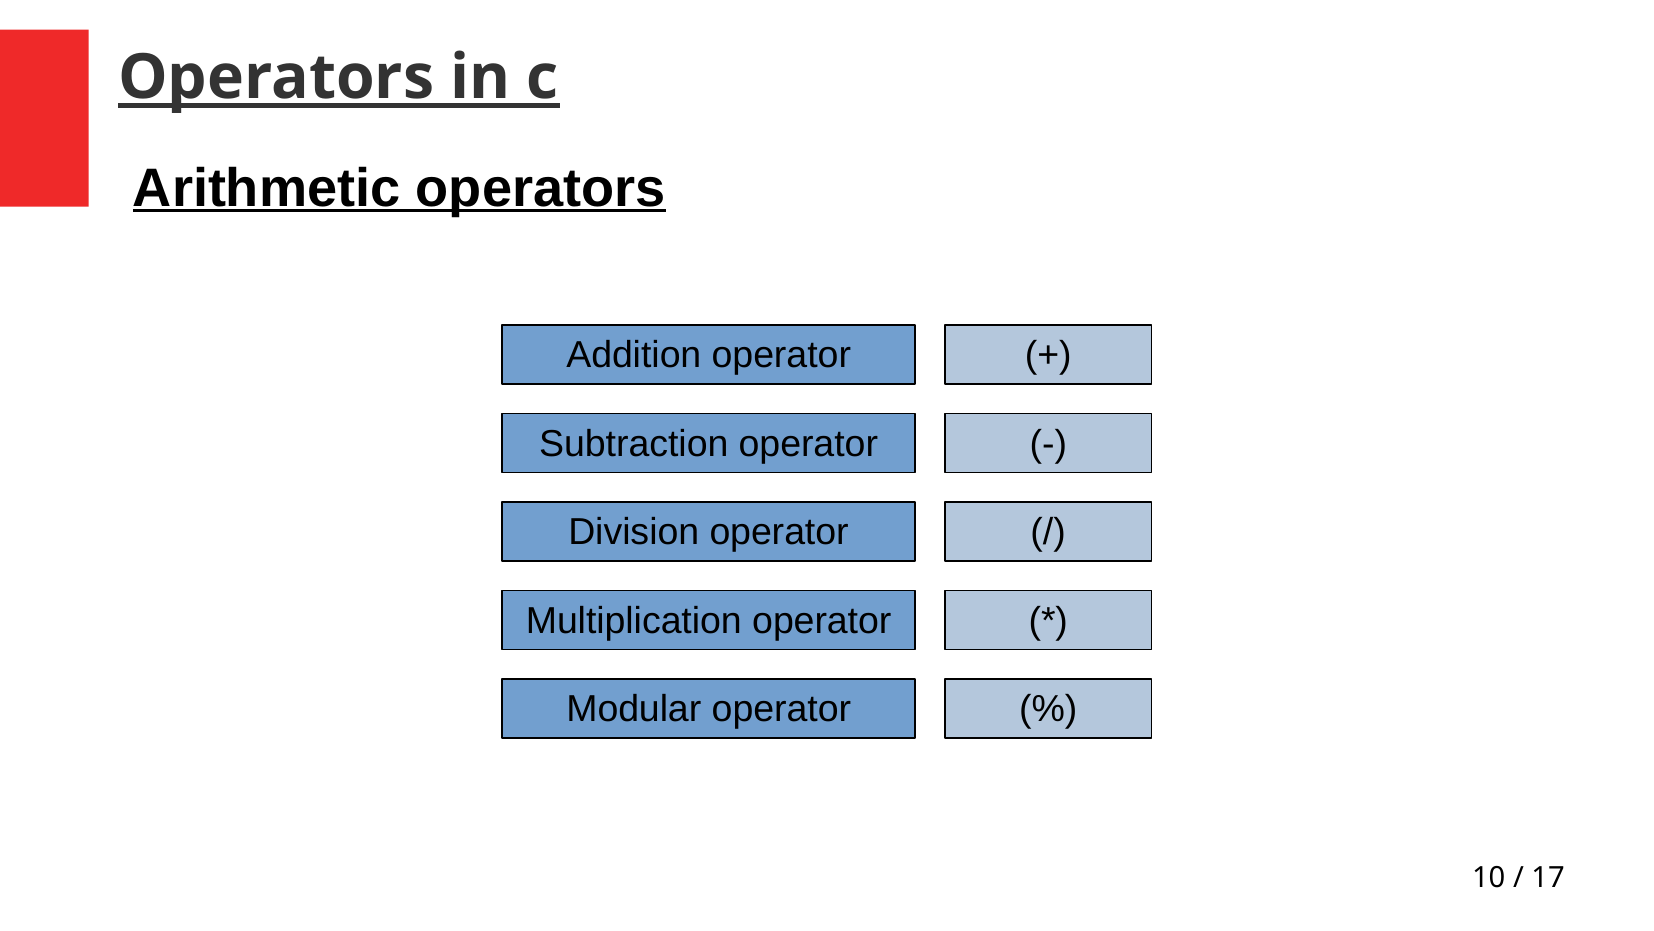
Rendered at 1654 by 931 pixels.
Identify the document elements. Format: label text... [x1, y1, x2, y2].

text_box (-) [944, 413, 1152, 473]
text_box Modular operator [501, 679, 916, 739]
text_box (+) [944, 324, 1152, 384]
text_box (/) [944, 501, 1152, 562]
text_box (*) [944, 590, 1152, 650]
text_box Addition operator [501, 324, 916, 384]
text_box (%) [944, 679, 1152, 739]
title Operators in c [118, 29, 1595, 119]
text_box Multiplication operator [501, 590, 916, 650]
text_box Division operator [501, 501, 916, 562]
text_box Subtraction operator [501, 413, 916, 473]
text_box Arithmetic operators [118, 149, 739, 226]
